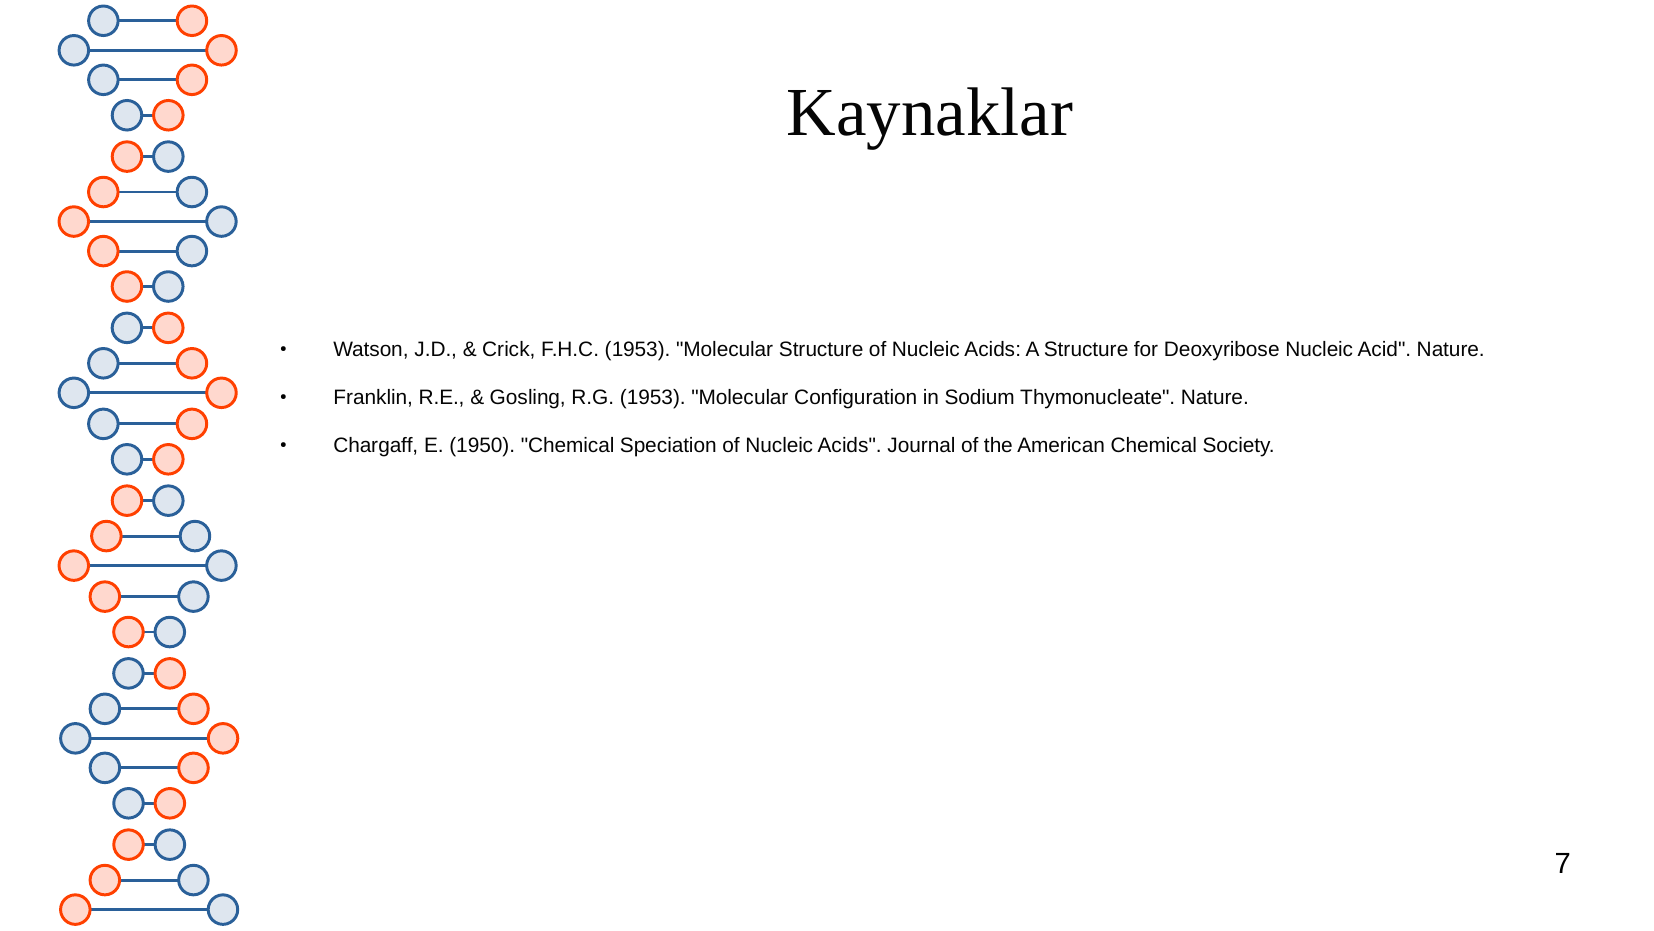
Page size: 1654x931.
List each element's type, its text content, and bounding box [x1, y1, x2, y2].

list Watson, J.D., & Crick, F.H.C. (1953). "Molecular Structure of Nucleic Acids: A Structure for Deoxyribose Nucleic Acid". Nature. Franklin, R.E., & Gosling, R.G. (1953). "Molecular Configuration in Sodium Thymonucleate". Nature. Chargaff, E. (1950). "Chemical Speciation of Nucleic Acids". Journal of the American Chemical Society. [262, 337, 1651, 601]
title Kaynaklar [265, 35, 1595, 189]
